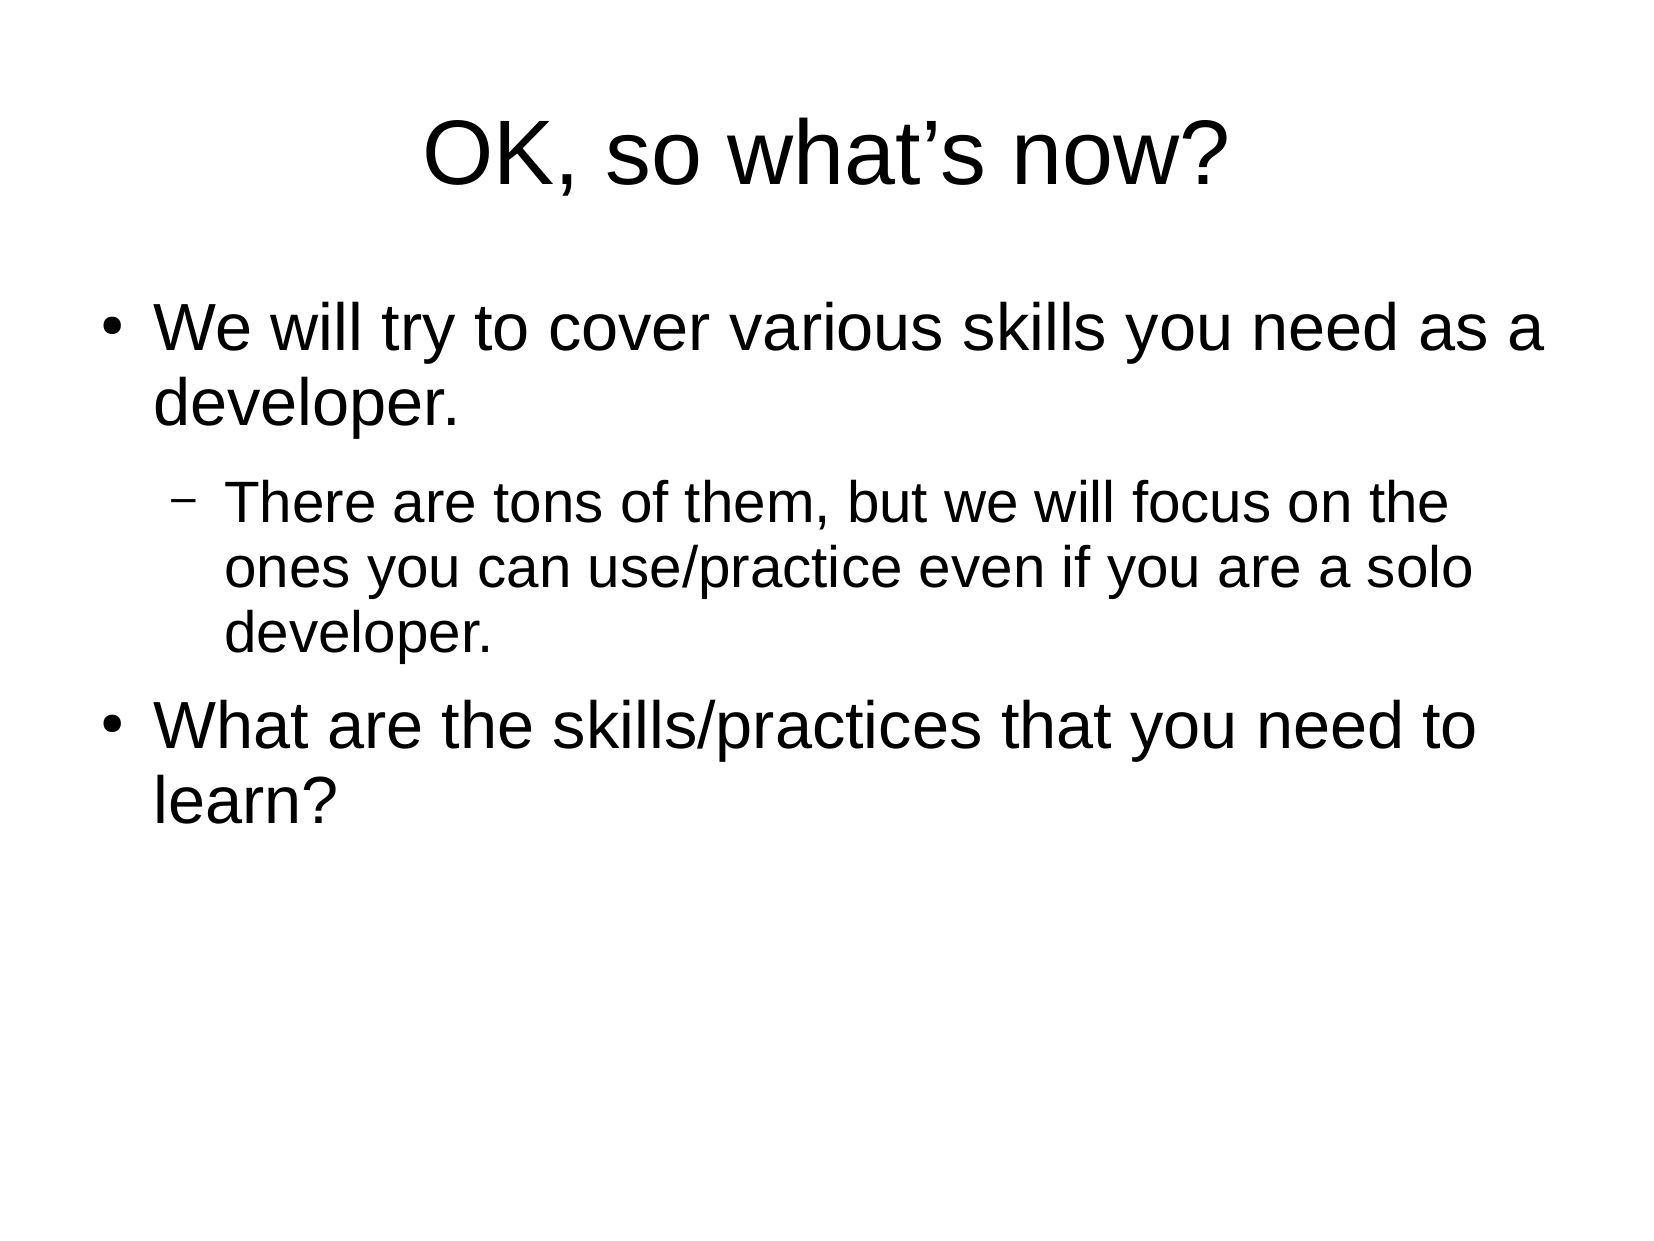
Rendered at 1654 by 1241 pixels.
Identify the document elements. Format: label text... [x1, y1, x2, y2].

list We will try to cover various skills you need as a developer. There are tons of them, but we will focus on the ones you can use/practice even if you are a solo developer. What are the skills/practices that you need to learn? [82, 290, 1571, 1096]
title OK, so what’s now? [82, 49, 1571, 257]
